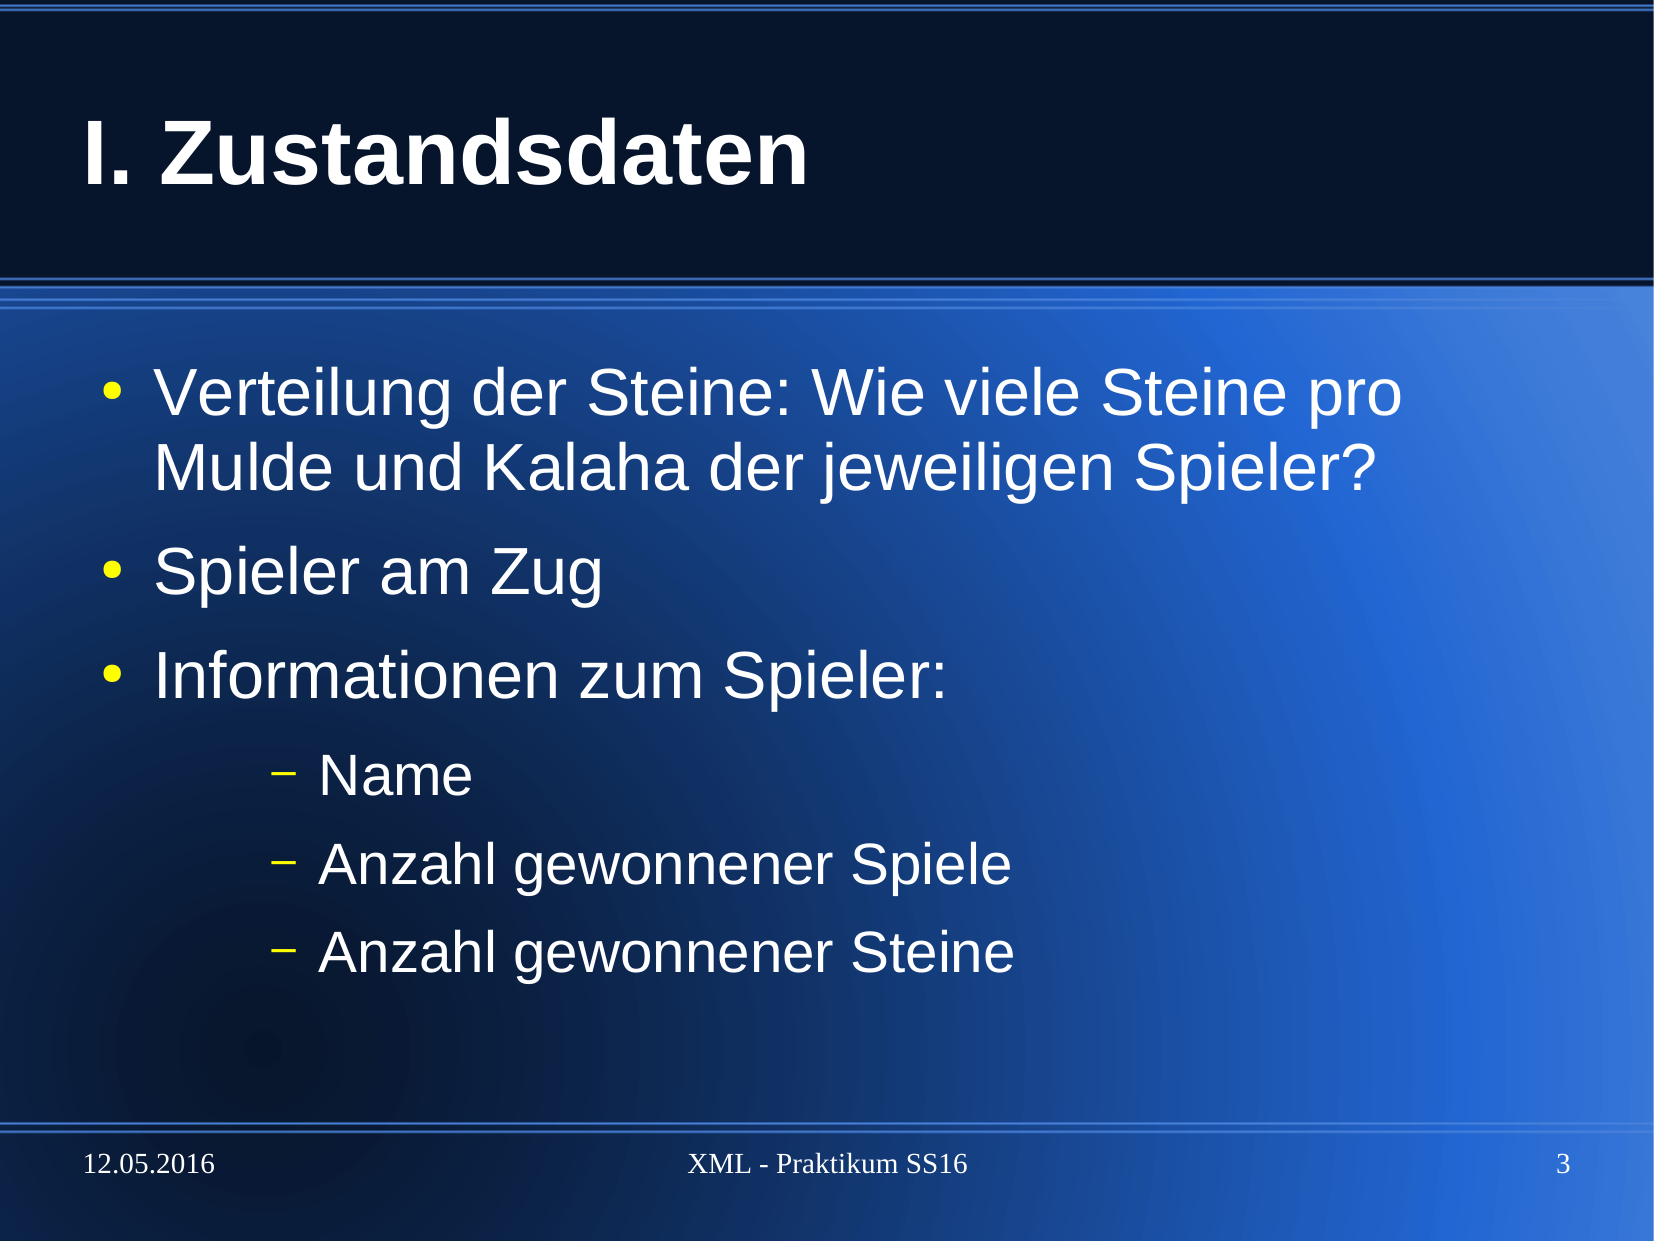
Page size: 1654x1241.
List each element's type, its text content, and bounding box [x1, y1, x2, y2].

list Verteilung der Steine: Wie viele Steine pro Mulde und Kalaha der jeweiligen Spieler? Spieler am Zug Informationen zum Spieler: Name Anzahl gewonnener Spiele Anzahl gewonnener Steine [82, 355, 1571, 1058]
title I. Zustandsdaten [82, 49, 1571, 257]
picture [0, 0, 1654, 1241]
